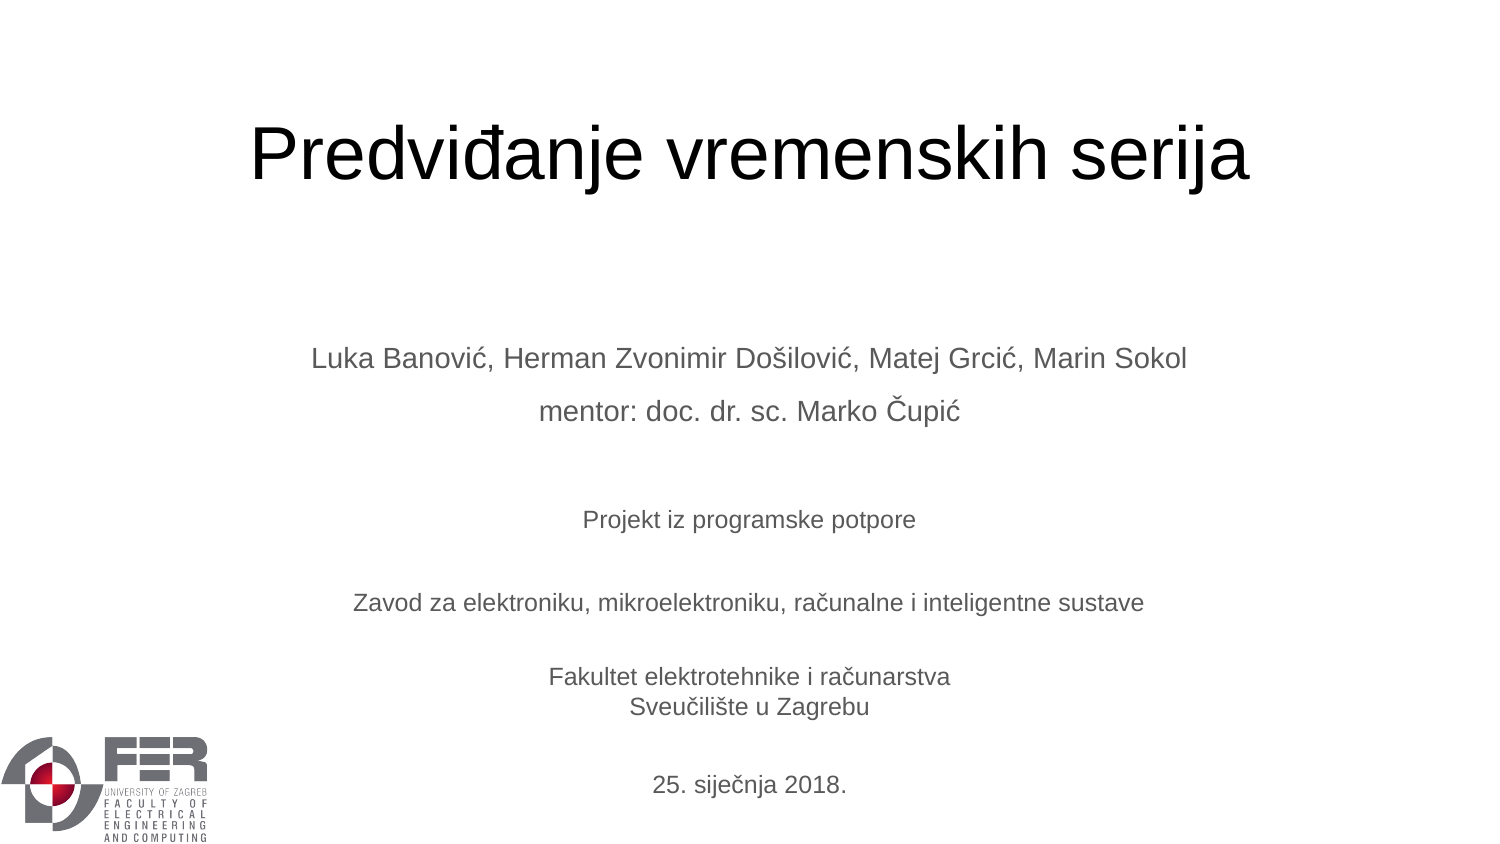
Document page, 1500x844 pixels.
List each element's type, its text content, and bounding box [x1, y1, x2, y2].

text_box Luka Banović, Herman Zvonimir Došilović, Matej Grcić, Marin Sokol mentor: doc. dr. sc. Marko Čupić [207, 306, 1293, 420]
subtitle Fakultet elektrotehnike i računarstva Sveučilište u Zagrebu [207, 645, 1293, 737]
subtitle Zavod za elektroniku, mikroelektroniku, računalne i inteligentne sustave [207, 571, 1293, 645]
title Predviđanje vremenskih serija [0, 90, 1500, 210]
subtitle Projekt iz programske potpore [207, 488, 1293, 563]
text_box 25. siječnja 2018. [207, 753, 1293, 828]
picture [0, 736, 208, 844]
